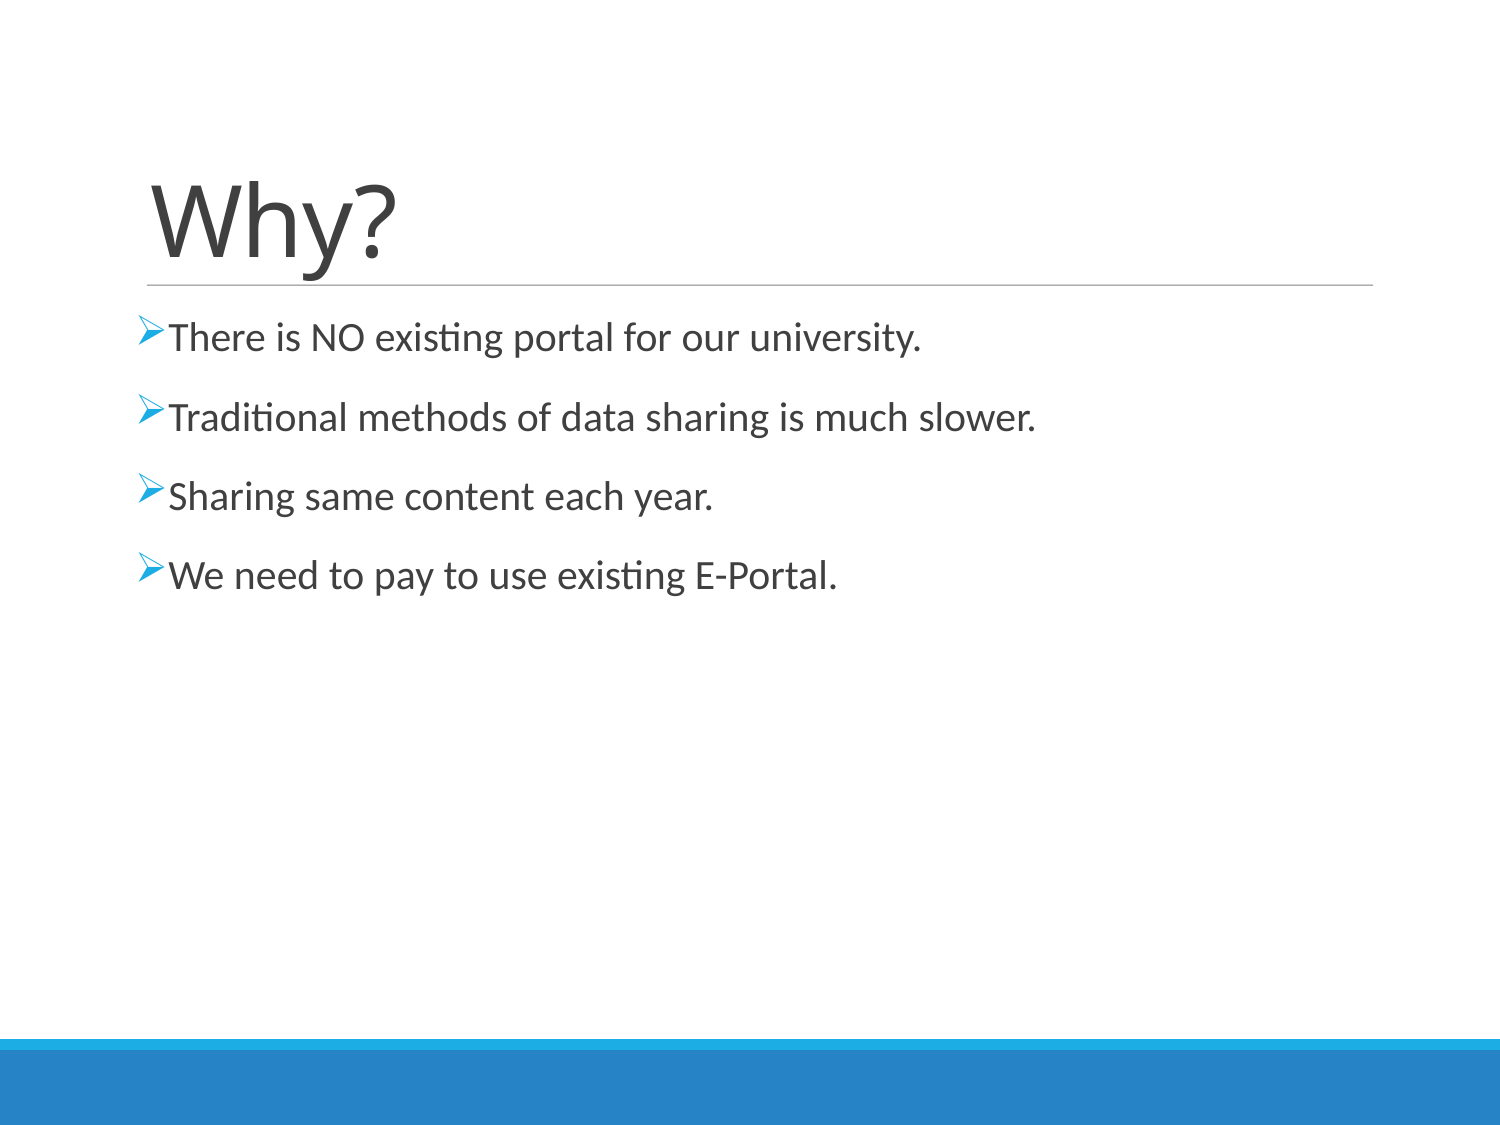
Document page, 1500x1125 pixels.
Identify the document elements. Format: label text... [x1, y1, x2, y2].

list There is NO existing portal for our university. Traditional methods of data sharing is much slower. Sharing same content each year. We need to pay to use existing E-Portal. [135, 302, 1373, 963]
title Why? [135, 47, 1373, 285]
